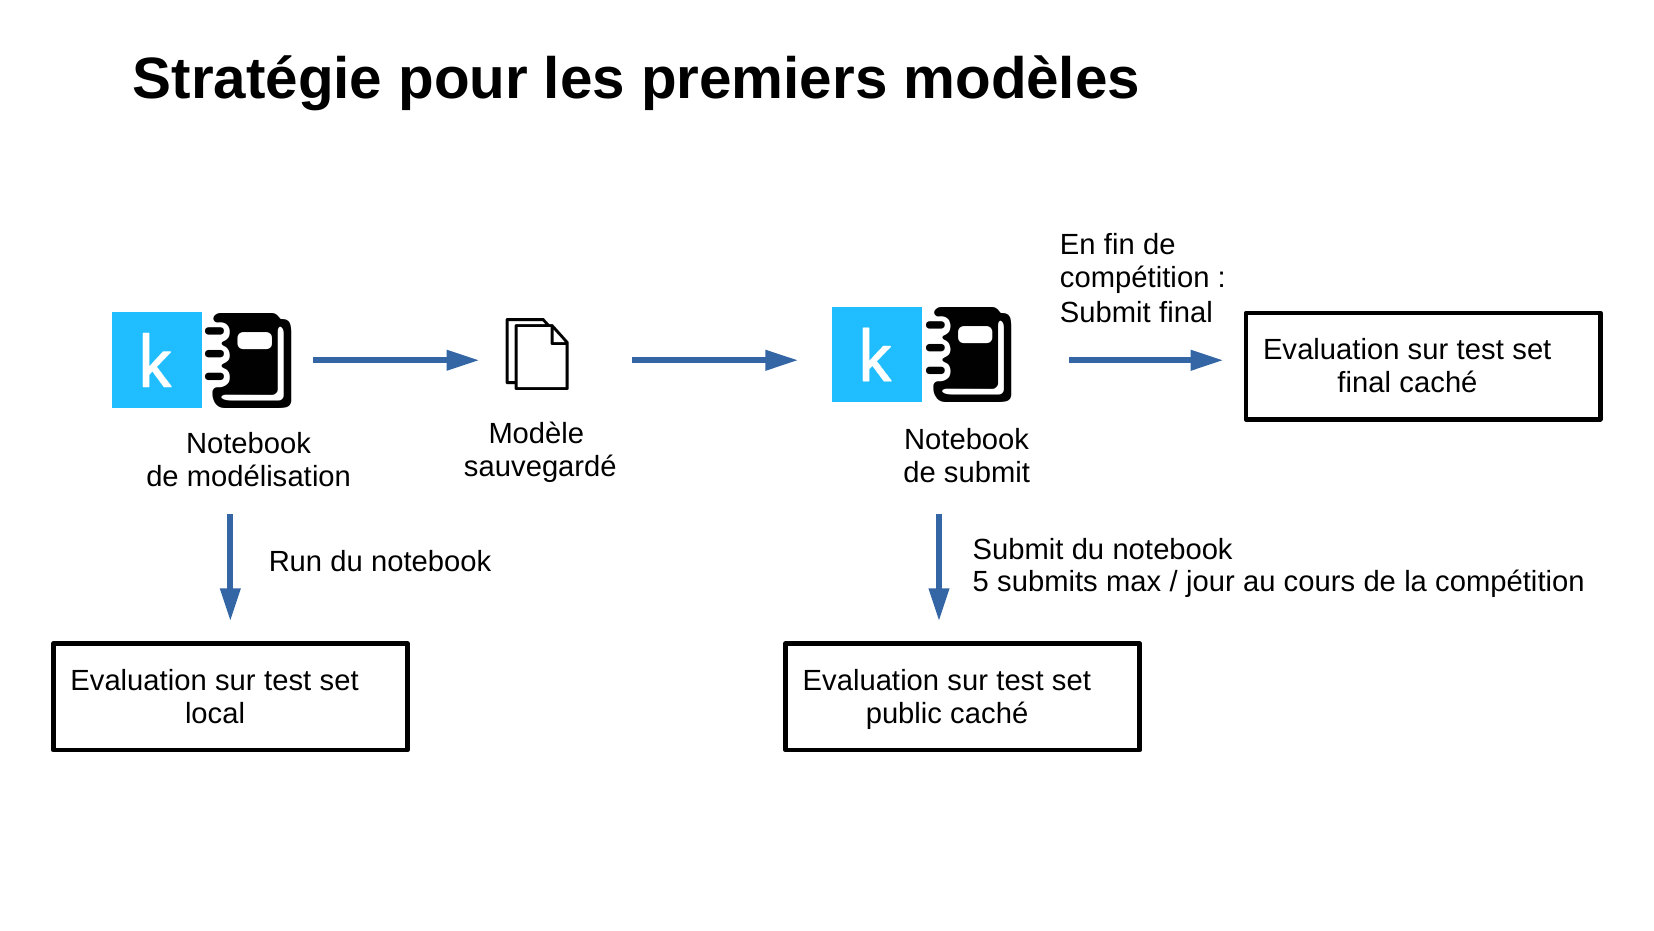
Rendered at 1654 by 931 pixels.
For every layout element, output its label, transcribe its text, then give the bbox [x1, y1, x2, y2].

picture [501, 318, 573, 390]
text_box Stratégie pour les premiers modèles [118, 38, 1157, 119]
picture [112, 312, 296, 408]
text_box Notebook de submit [888, 415, 1046, 497]
picture [832, 307, 1016, 402]
text_box Evaluation sur test set local [53, 643, 408, 751]
text_box Modèle sauvegardé [449, 409, 632, 491]
text_box Notebook de modélisation [131, 419, 367, 500]
text_box Evaluation sur test set final caché [1246, 312, 1601, 420]
text_box Submit final [1045, 302, 1228, 337]
text_box Evaluation sur test set public caché [785, 643, 1140, 751]
text_box Submit du notebook 5 submits max / jour au cours de la compétition [957, 525, 1601, 606]
text_box En fin de compétition : [1045, 220, 1242, 302]
text_box Run du notebook [253, 537, 507, 586]
